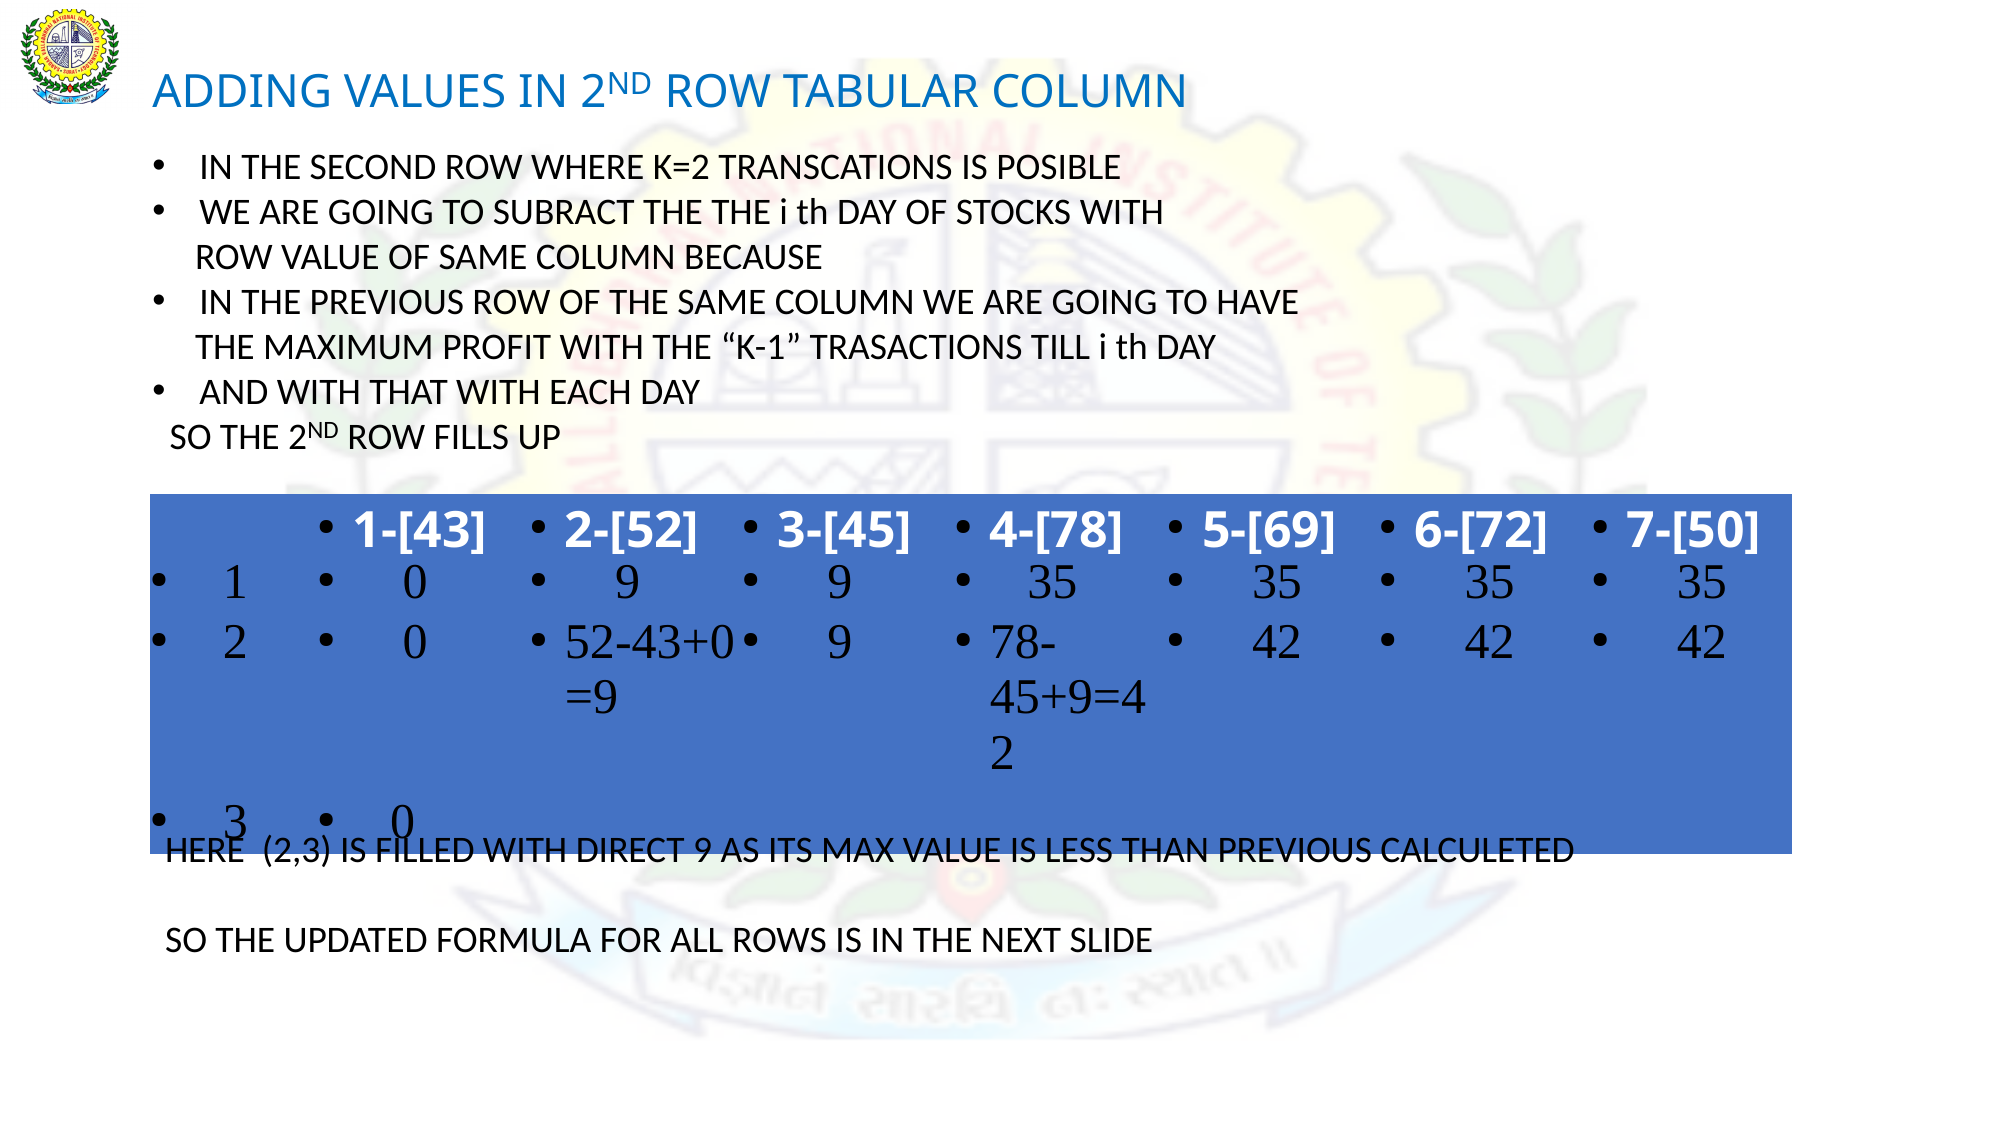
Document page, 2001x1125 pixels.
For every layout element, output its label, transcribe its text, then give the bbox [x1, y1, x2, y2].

table_cell 2 [150, 614, 317, 794]
table_cell [530, 794, 742, 817]
table_cell 42 [1379, 614, 1591, 794]
table_header [150, 494, 317, 554]
table_header 7-[50] [1591, 494, 1792, 554]
table_cell 9 [530, 554, 742, 614]
table_cell [1591, 794, 1792, 817]
table_cell 9 [742, 614, 954, 794]
table_cell [742, 794, 954, 817]
table_cell 0 [317, 794, 530, 817]
table_cell 1 [150, 554, 317, 614]
table_cell 35 [1591, 554, 1792, 614]
table_cell 0 [317, 554, 530, 614]
text_box IN THE SECOND ROW WHERE K=2 TRANSCATIONS IS POSIBLE WE ARE GOING TO SUBRACT THE THE i th DAY OF STOCKS WITH ROW VALUE OF SAME COLUMN BECAUSE IN THE PREVIOUS ROW OF THE SAME COLUMN WE ARE GOING TO HAVE THE MAXIMUM PROFIT WITH THE “K-1” TRASACTIONS TILL i th DAY AND WITH THAT WITH EACH DAY SO THE 2ND ROW FILLS UP [137, 134, 1516, 514]
table_header 3-[45] [742, 494, 954, 554]
table_header 1-[43] [317, 494, 530, 554]
table_header 2-[52] [530, 494, 742, 554]
table_cell 35 [1167, 554, 1379, 614]
table_header 5-[69] [1167, 494, 1379, 554]
table_cell [1167, 794, 1379, 817]
table_cell 42 [1167, 614, 1379, 794]
table_cell 42 [1591, 614, 1792, 794]
table_cell [954, 794, 1167, 817]
table_cell 35 [954, 554, 1167, 614]
table_cell 35 [1379, 554, 1591, 614]
text_box HERE (2,3) IS FILLED WITH DIRECT 9 AS ITS MAX VALUE IS LESS THAN PREVIOUS CALCULETED SO THE UPDATED FORMULA FOR ALL ROWS IS IN THE NEXT SLIDE [150, 817, 1793, 970]
table_cell 0 [317, 614, 530, 794]
table_cell 52-43+0 =9 [530, 614, 742, 794]
table_cell 0 [397, 807, 408, 817]
table_cell 78-45+9=42 [954, 614, 1167, 794]
table_header 4-[78] [954, 494, 1167, 554]
table_cell 9 [742, 554, 954, 614]
table_cell 3 [150, 794, 317, 817]
table_cell [1379, 794, 1591, 817]
title ADDING VALUES IN 2ND ROW TABULAR COLUMN [137, 59, 1863, 127]
table_header 6-[72] [1379, 494, 1591, 554]
